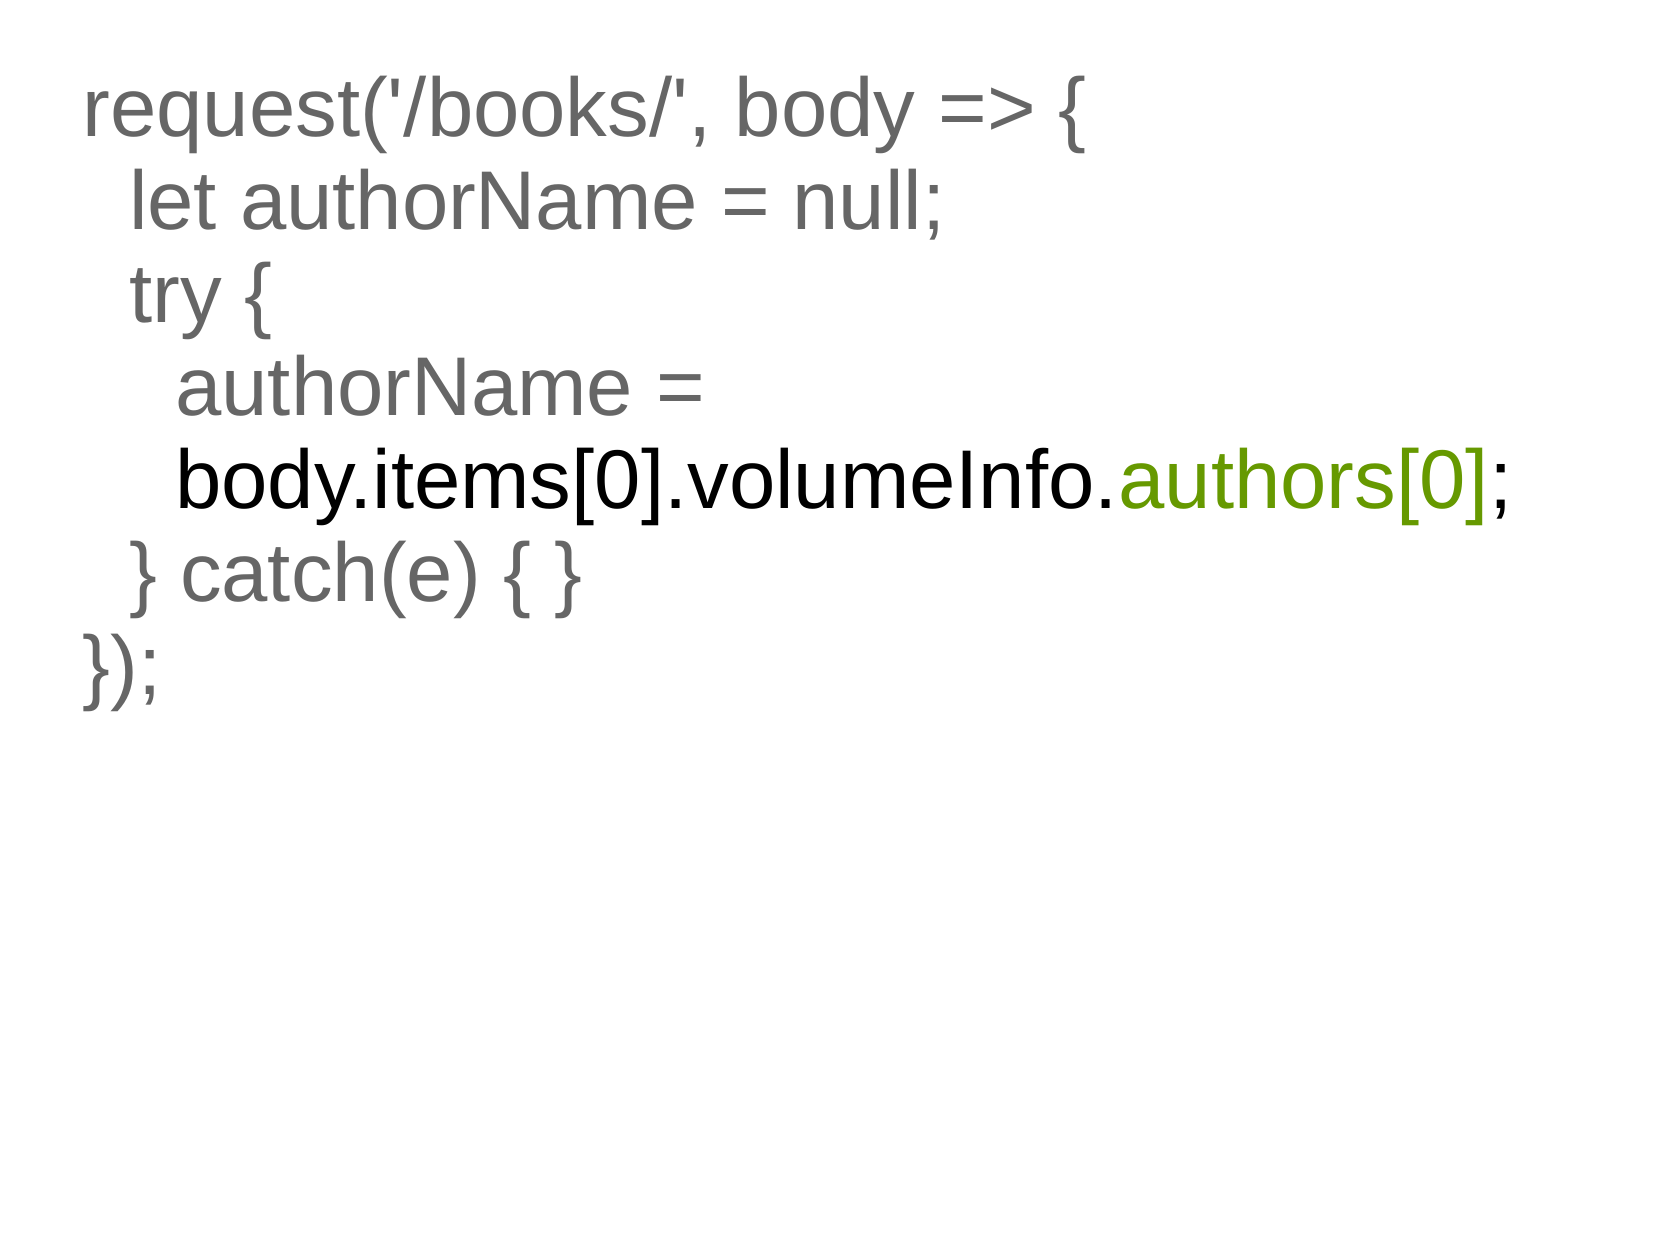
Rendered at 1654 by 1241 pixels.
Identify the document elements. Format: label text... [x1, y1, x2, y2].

subtitle request('/books/', body => { let authorName = null; try { authorName = body.items[0].volumeInfo.authors[0]; } catch(e) { } }); [82, 0, 1571, 960]
